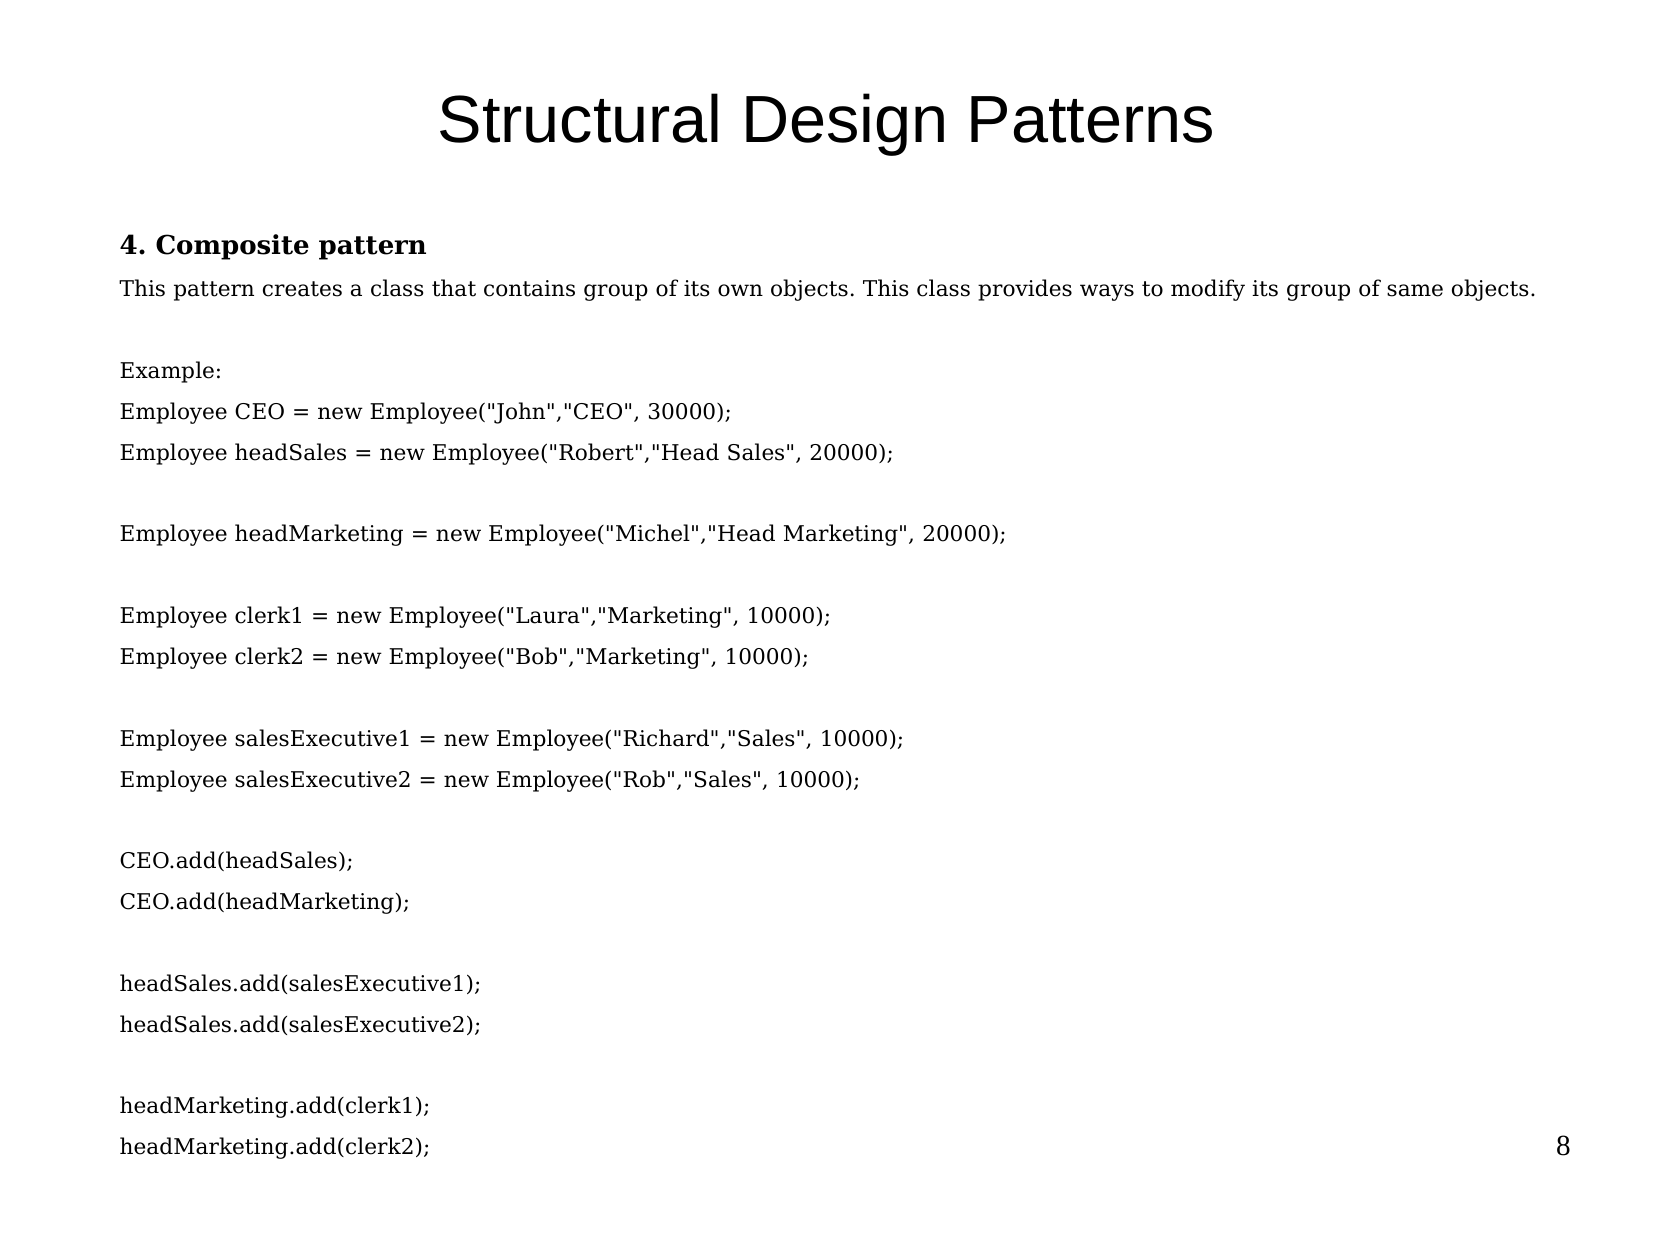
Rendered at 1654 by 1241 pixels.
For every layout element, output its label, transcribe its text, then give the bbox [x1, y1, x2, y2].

title Structural Design Patterns [82, 49, 1571, 189]
list 4. Composite pattern This pattern creates a class that contains group of its own objects. This class provides ways to modify its group of same objects. Example: Employee CEO = new Employee("John","CEO", 30000); Employee headSales = new Employee("Robert","Head Sales", 20000); Employee headMarketing = new Employee("Michel","Head Marketing", 20000); Employee clerk1 = new Employee("Laura","Marketing", 10000); Employee clerk2 = new Employee("Bob","Marketing", 10000); Employee salesExecutive1 = new Employee("Richard","Sales", 10000); Employee salesExecutive2 = new Employee("Rob","Sales", 10000); CEO.add(headSales); CEO.add(headMarketing); headSales.add(salesExecutive1); headSales.add(salesExecutive2); headMarketing.add(clerk1); headMarketing.add(clerk2); [82, 230, 1571, 1164]
